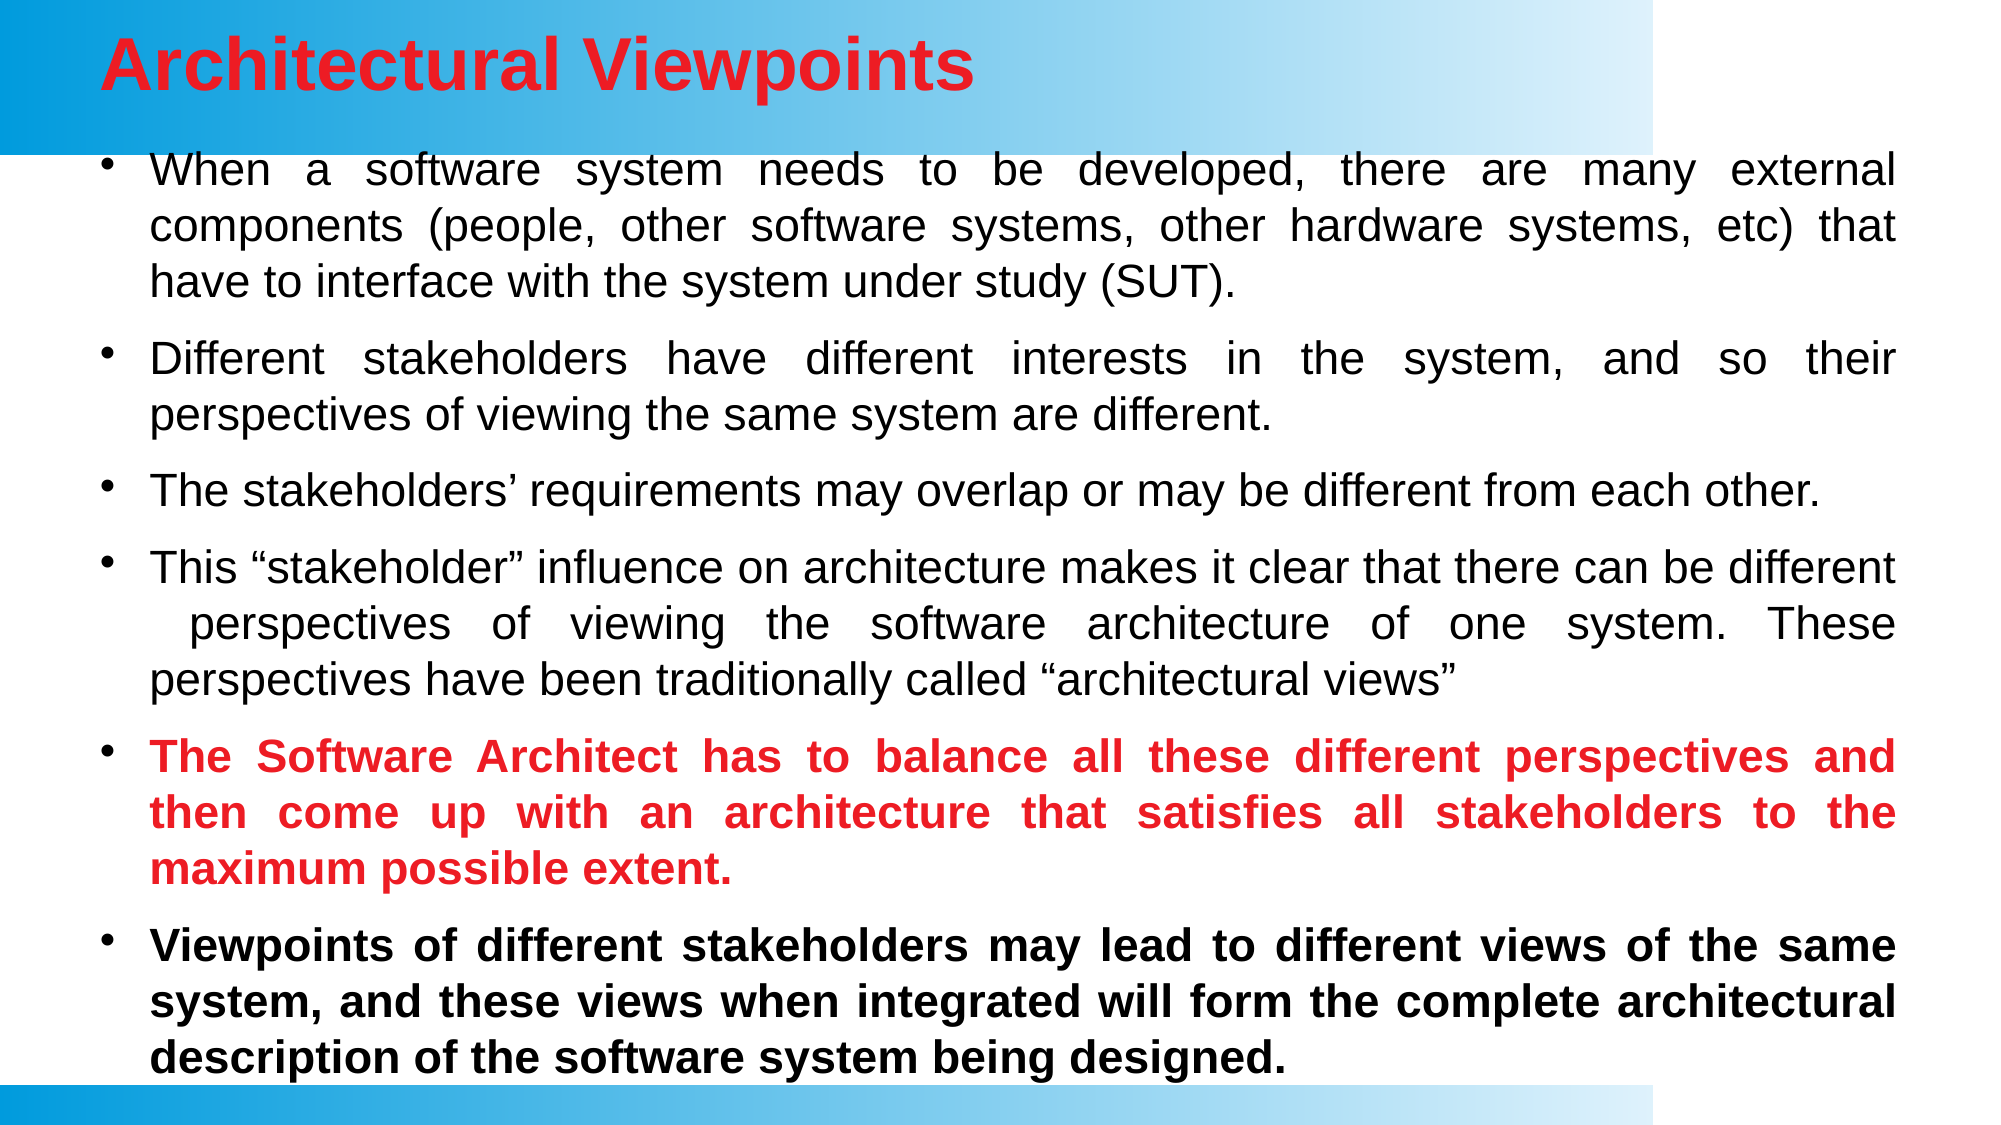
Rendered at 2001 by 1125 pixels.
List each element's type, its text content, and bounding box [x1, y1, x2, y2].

title Architectural Viewpoints [99, 15, 1900, 105]
list When a software system needs to be developed, there are many external components (people, other software systems, other hardware systems, etc) that have to interface with the system under study (SUT). Different stakeholders have different interests in the system, and so their perspectives of viewing the same system are different. The stakeholders’ requirements may overlap or may be different from each other. This “stakeholder” influence on architecture makes it clear that there can be different perspectives of viewing the software architecture of one system. These perspectives have been traditionally called “architectural views” The Software Architect has to balance all these different perspectives and then come up with an architecture that satisfies all stakeholders to the maximum possible extent. Viewpoints of different stakeholders may lead to different views of the same system, and these views when integrated will form the complete architectural description of the software system being designed. [99, 138, 1900, 1084]
